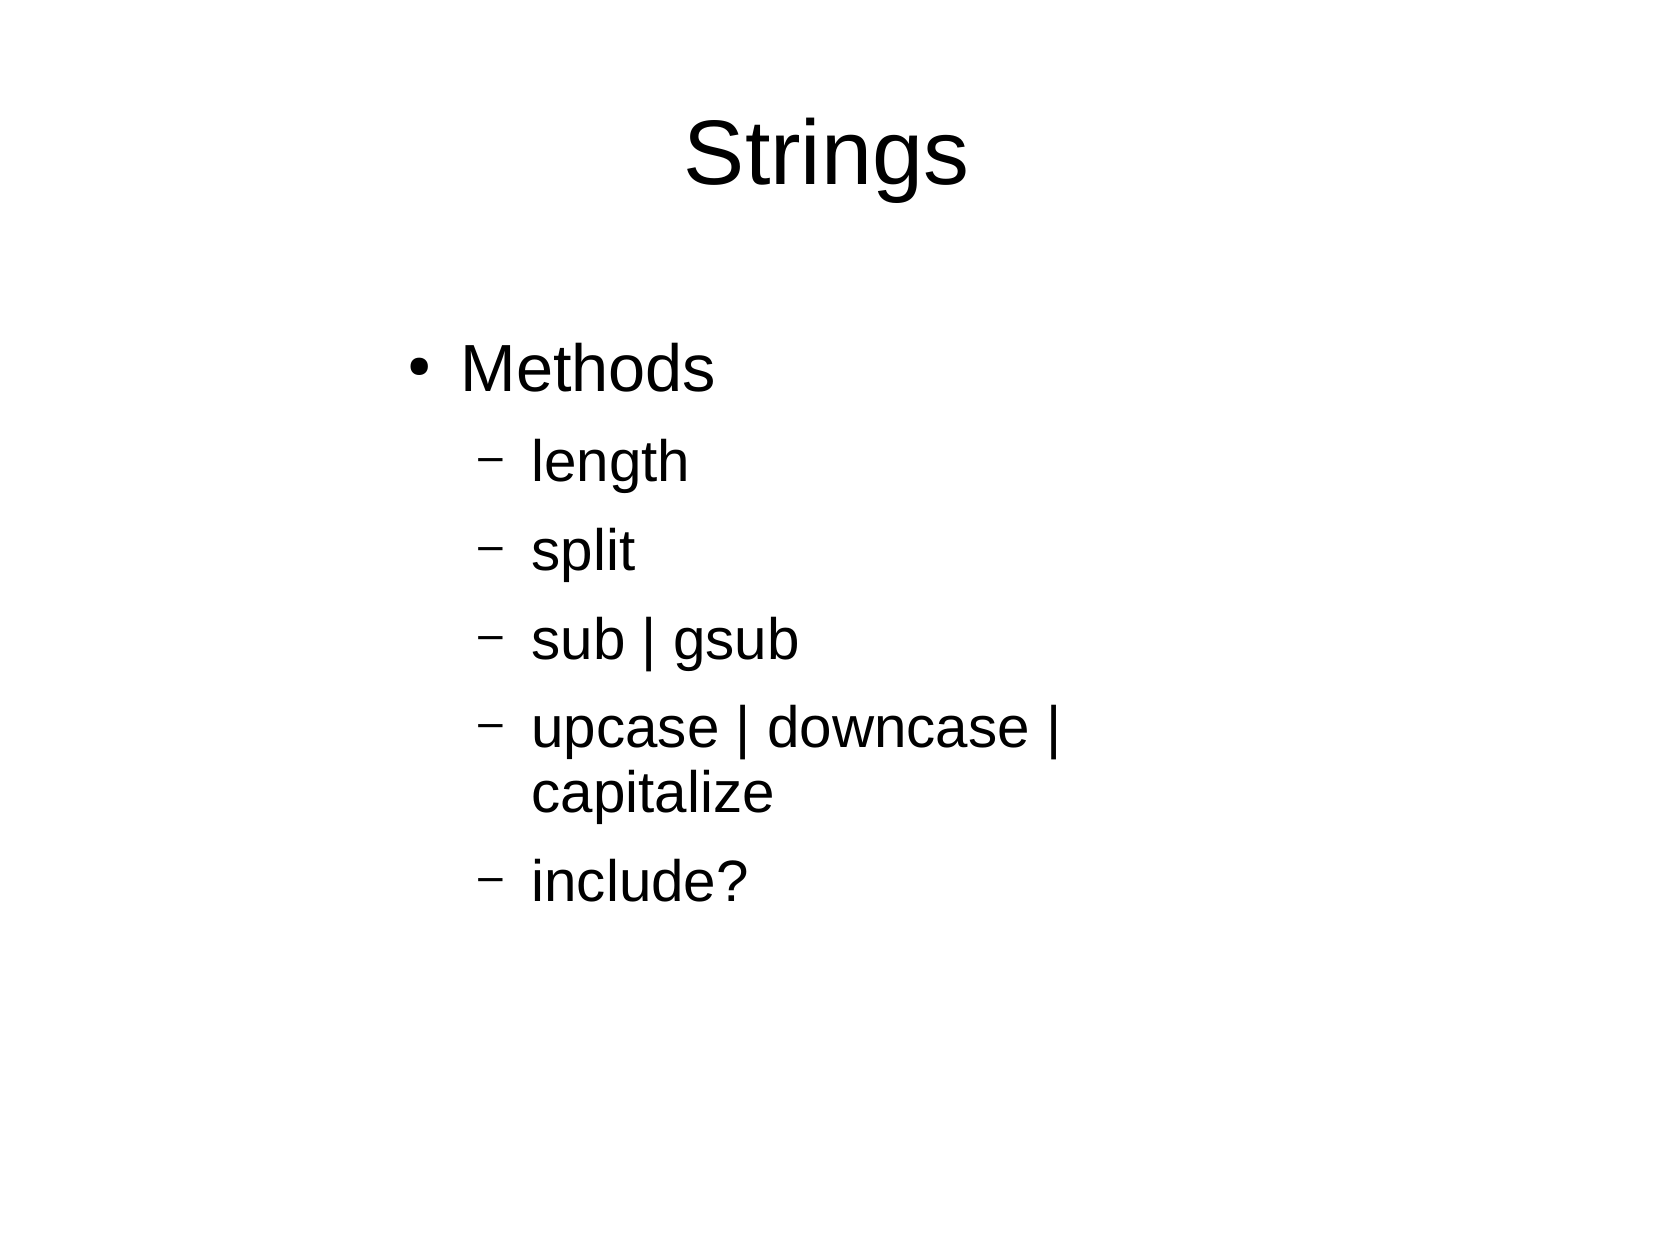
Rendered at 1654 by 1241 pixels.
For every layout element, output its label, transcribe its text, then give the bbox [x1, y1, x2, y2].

title Strings [82, 49, 1571, 257]
list Methods length split sub | gsub upcase | downcase | capitalize include? [389, 330, 1288, 1050]
